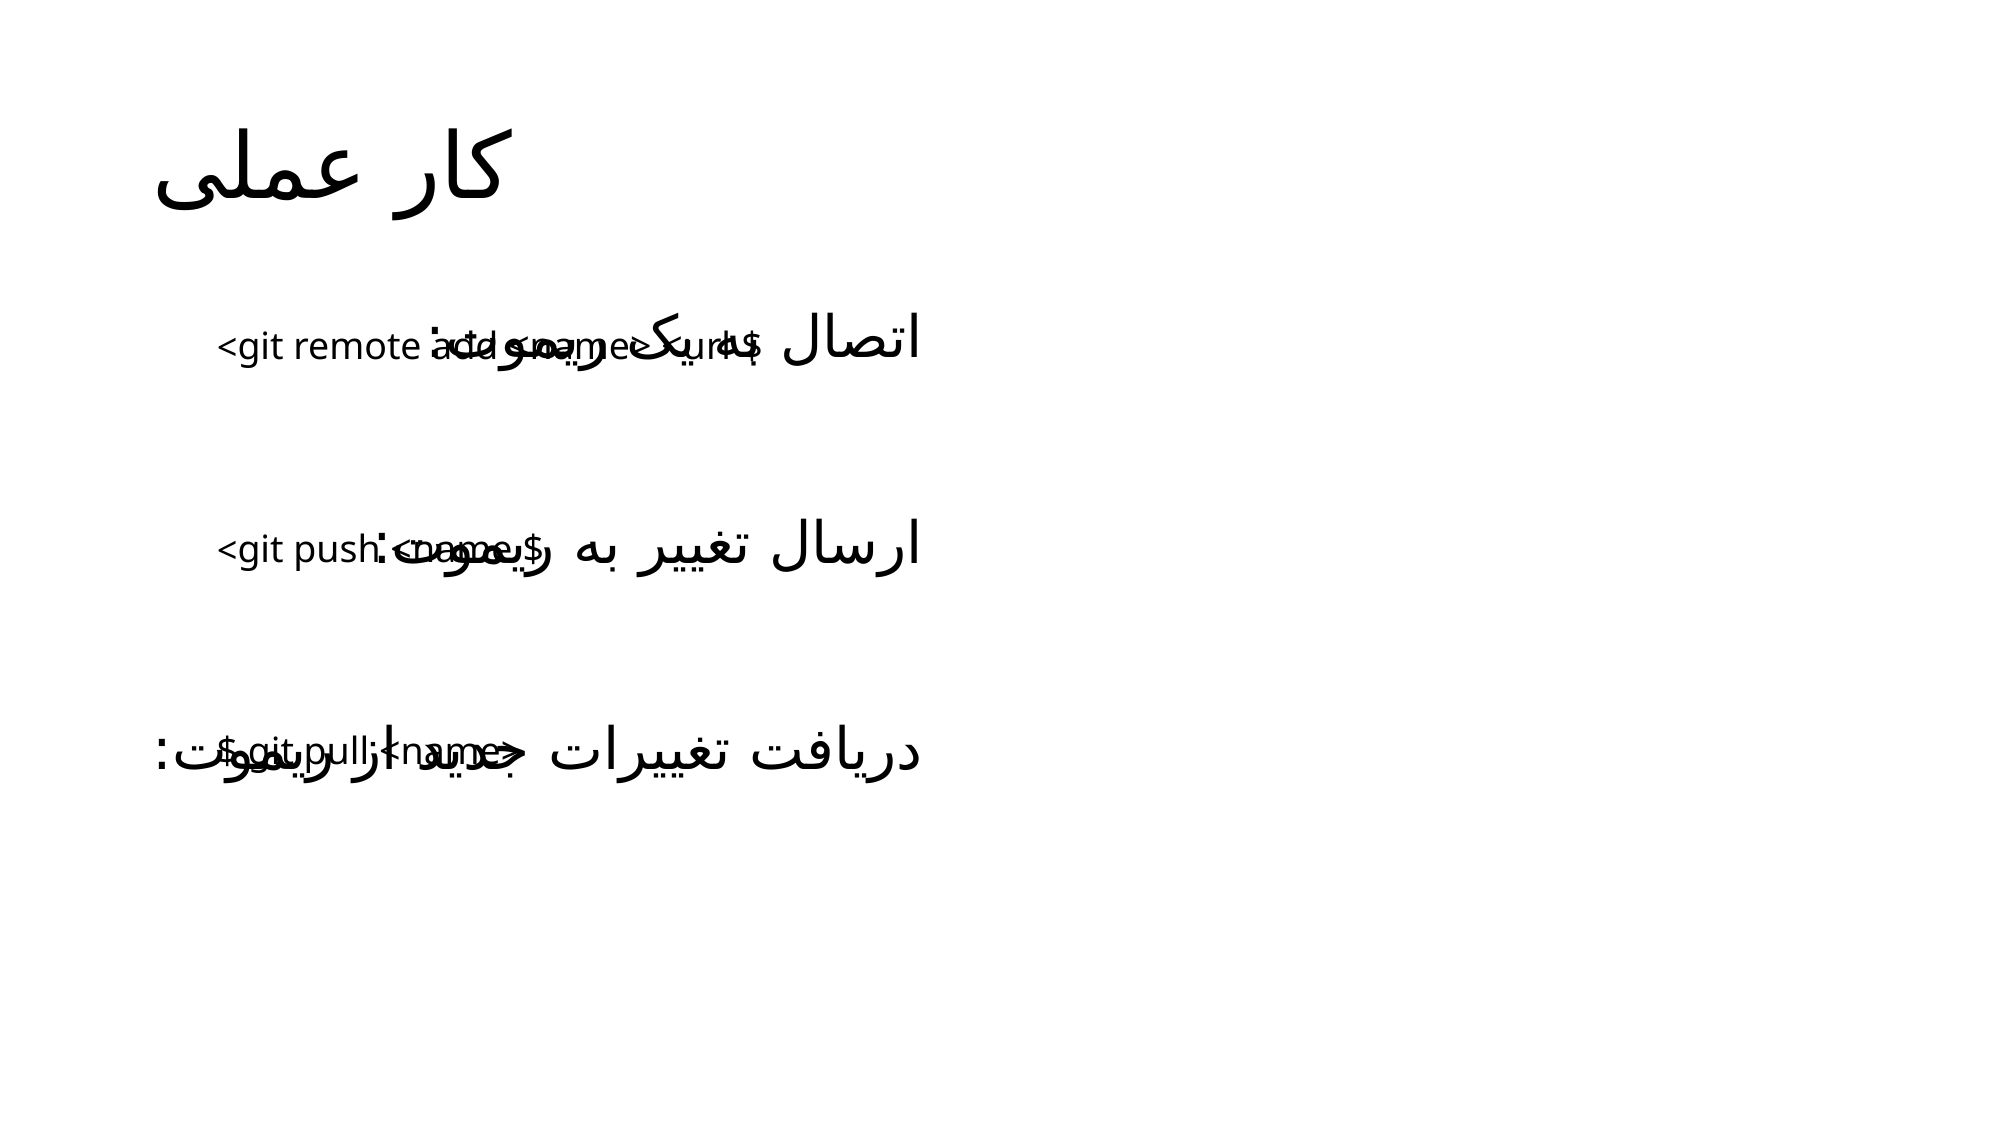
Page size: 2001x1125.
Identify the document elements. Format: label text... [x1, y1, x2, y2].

text_box $ git push <name> [201, 517, 561, 578]
text_box $ git pull <name> [201, 719, 549, 826]
title کار عملی [137, 59, 1863, 278]
text_box $ git remote add <name> <url> [201, 314, 782, 375]
list اتصال به یک ریموت: ارسال تغییر به ریموت: دریافت تغییرات جدید از ریموت: [137, 299, 1863, 1014]
